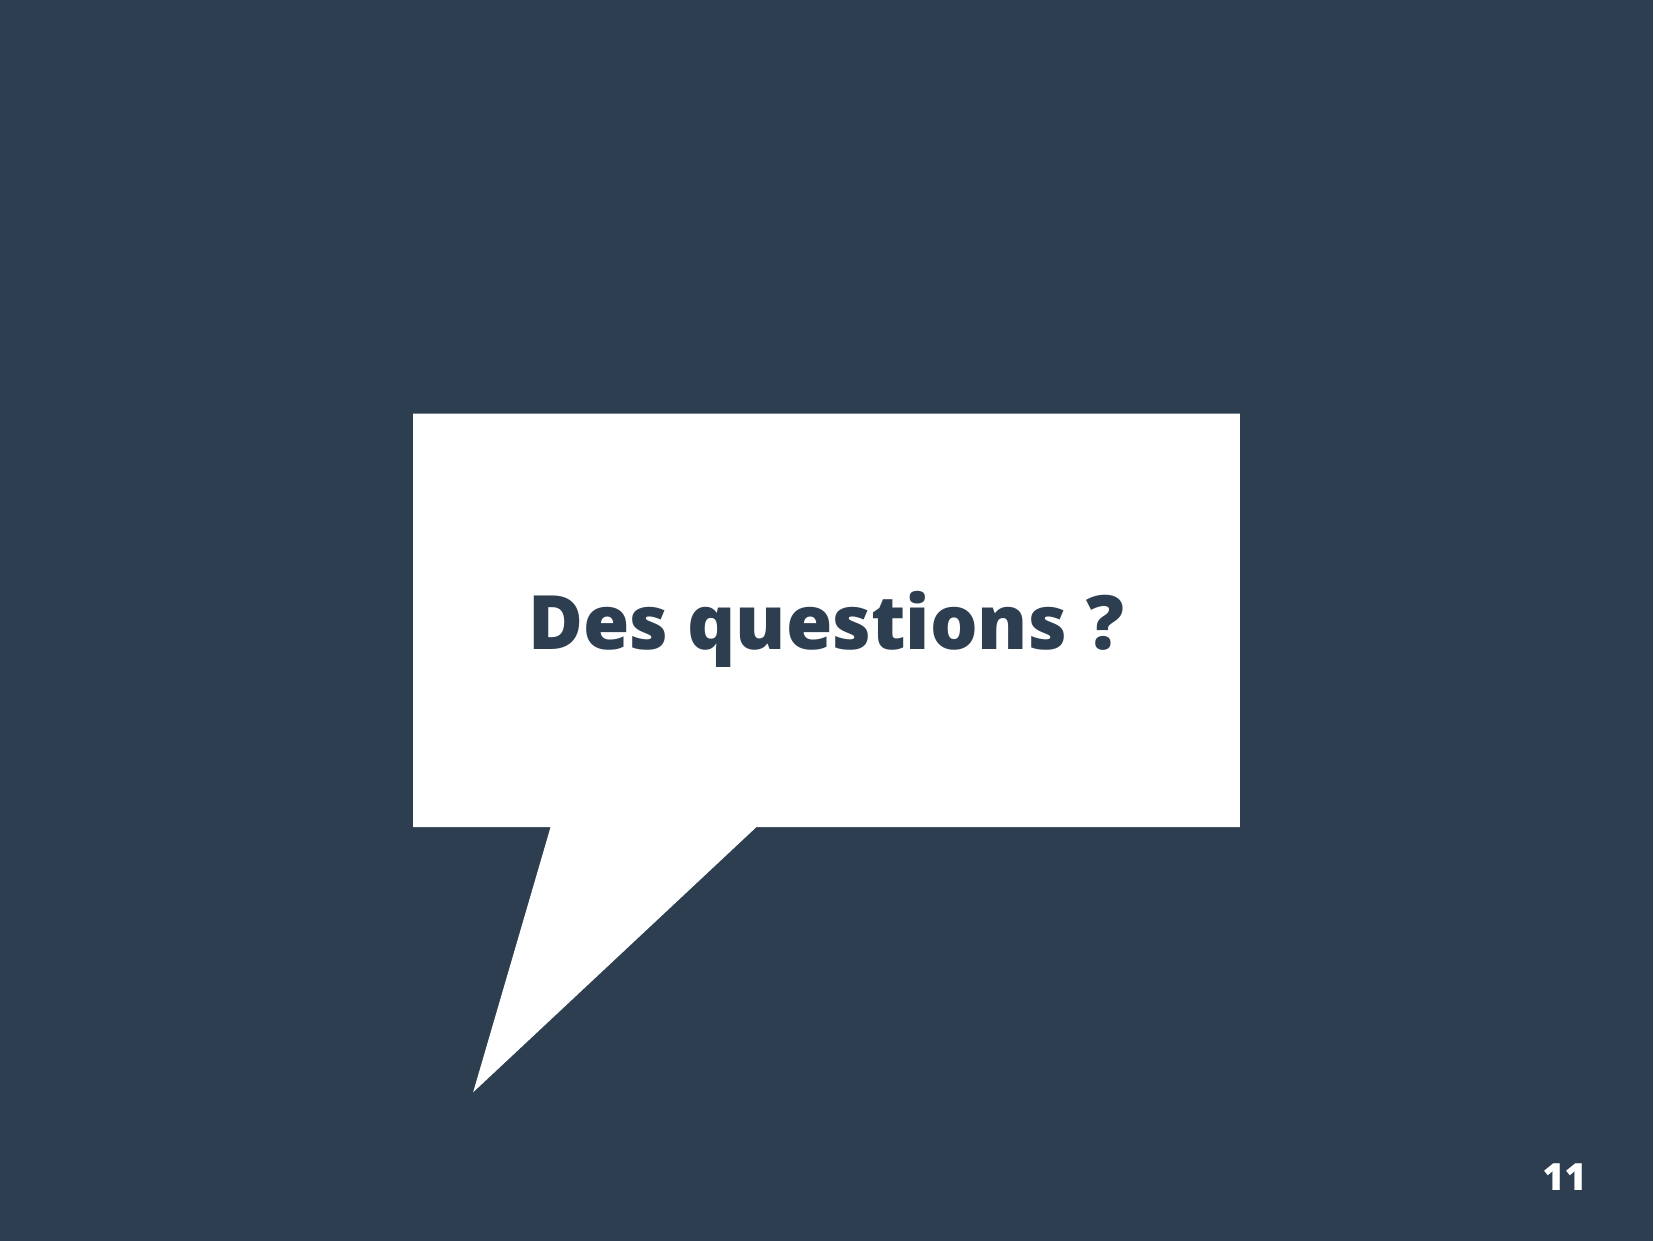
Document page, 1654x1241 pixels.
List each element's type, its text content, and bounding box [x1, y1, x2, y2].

title Des questions ? [442, 443, 1211, 798]
